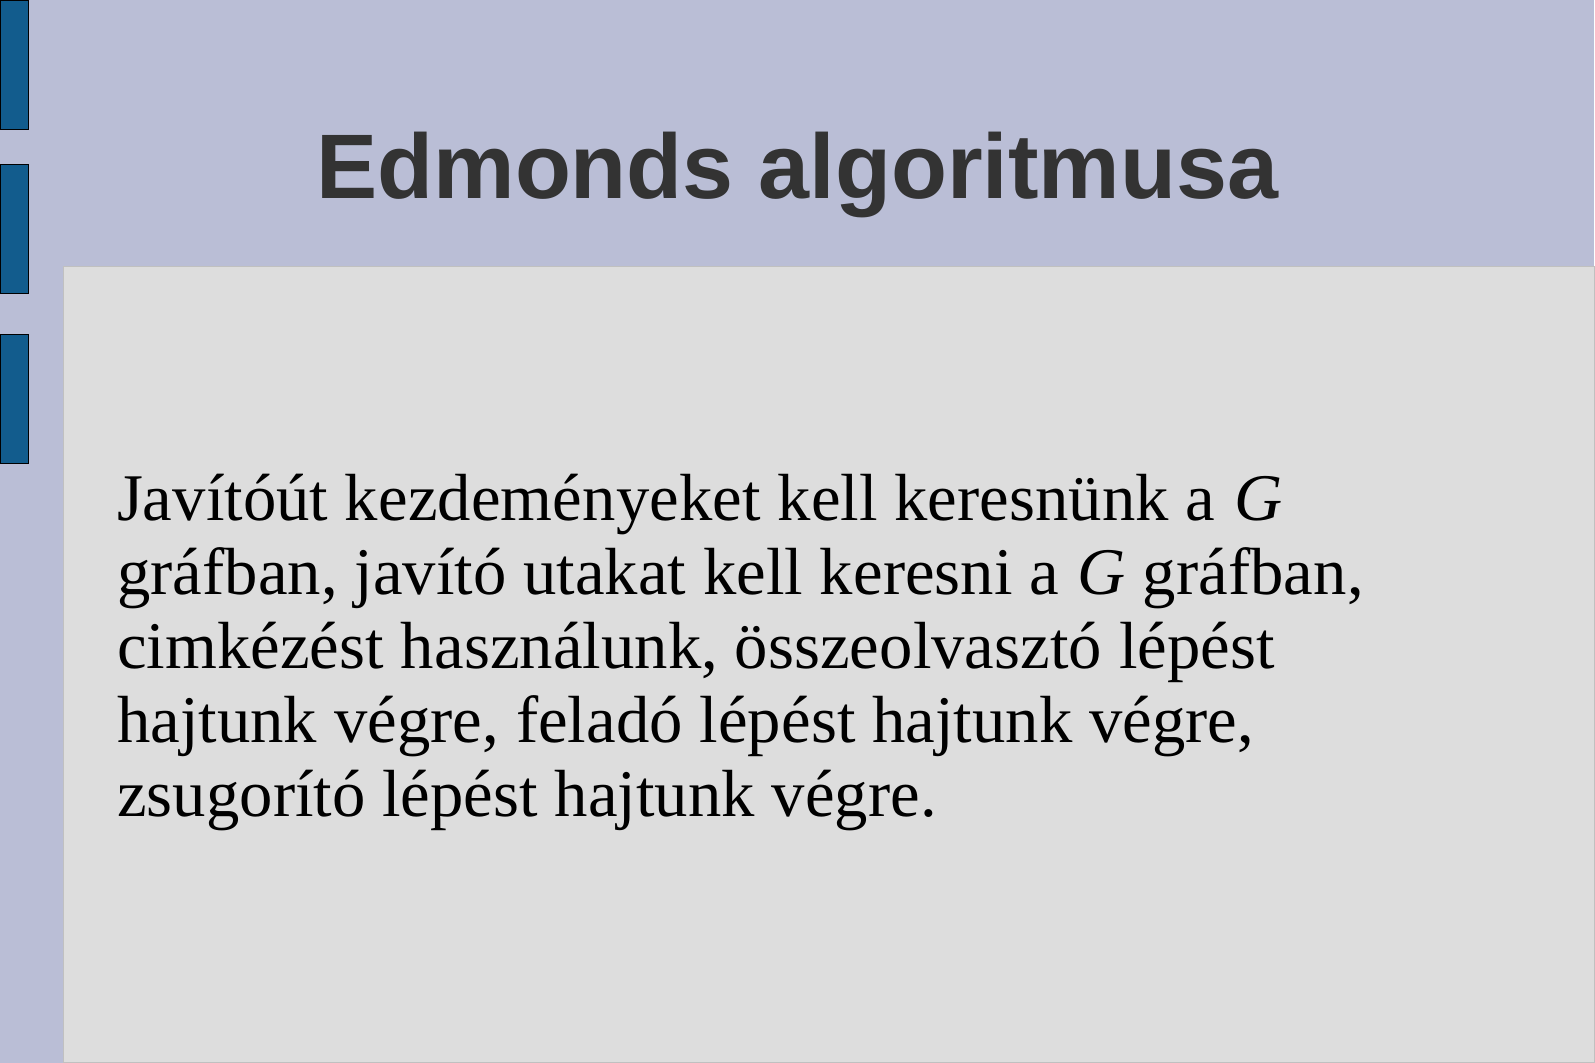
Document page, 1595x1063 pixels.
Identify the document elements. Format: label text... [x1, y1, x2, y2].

title Edmonds algoritmusa [117, 85, 1479, 249]
subtitle Javítóút kezdeményeket kell keresnünk a G gráfban, javító utakat kell keresni a G gráfban, cimkézést használunk, összeolvasztó lépést hajtunk végre, feladó lépést hajtunk végre, zsugorító lépést hajtunk végre. [117, 302, 1479, 990]
